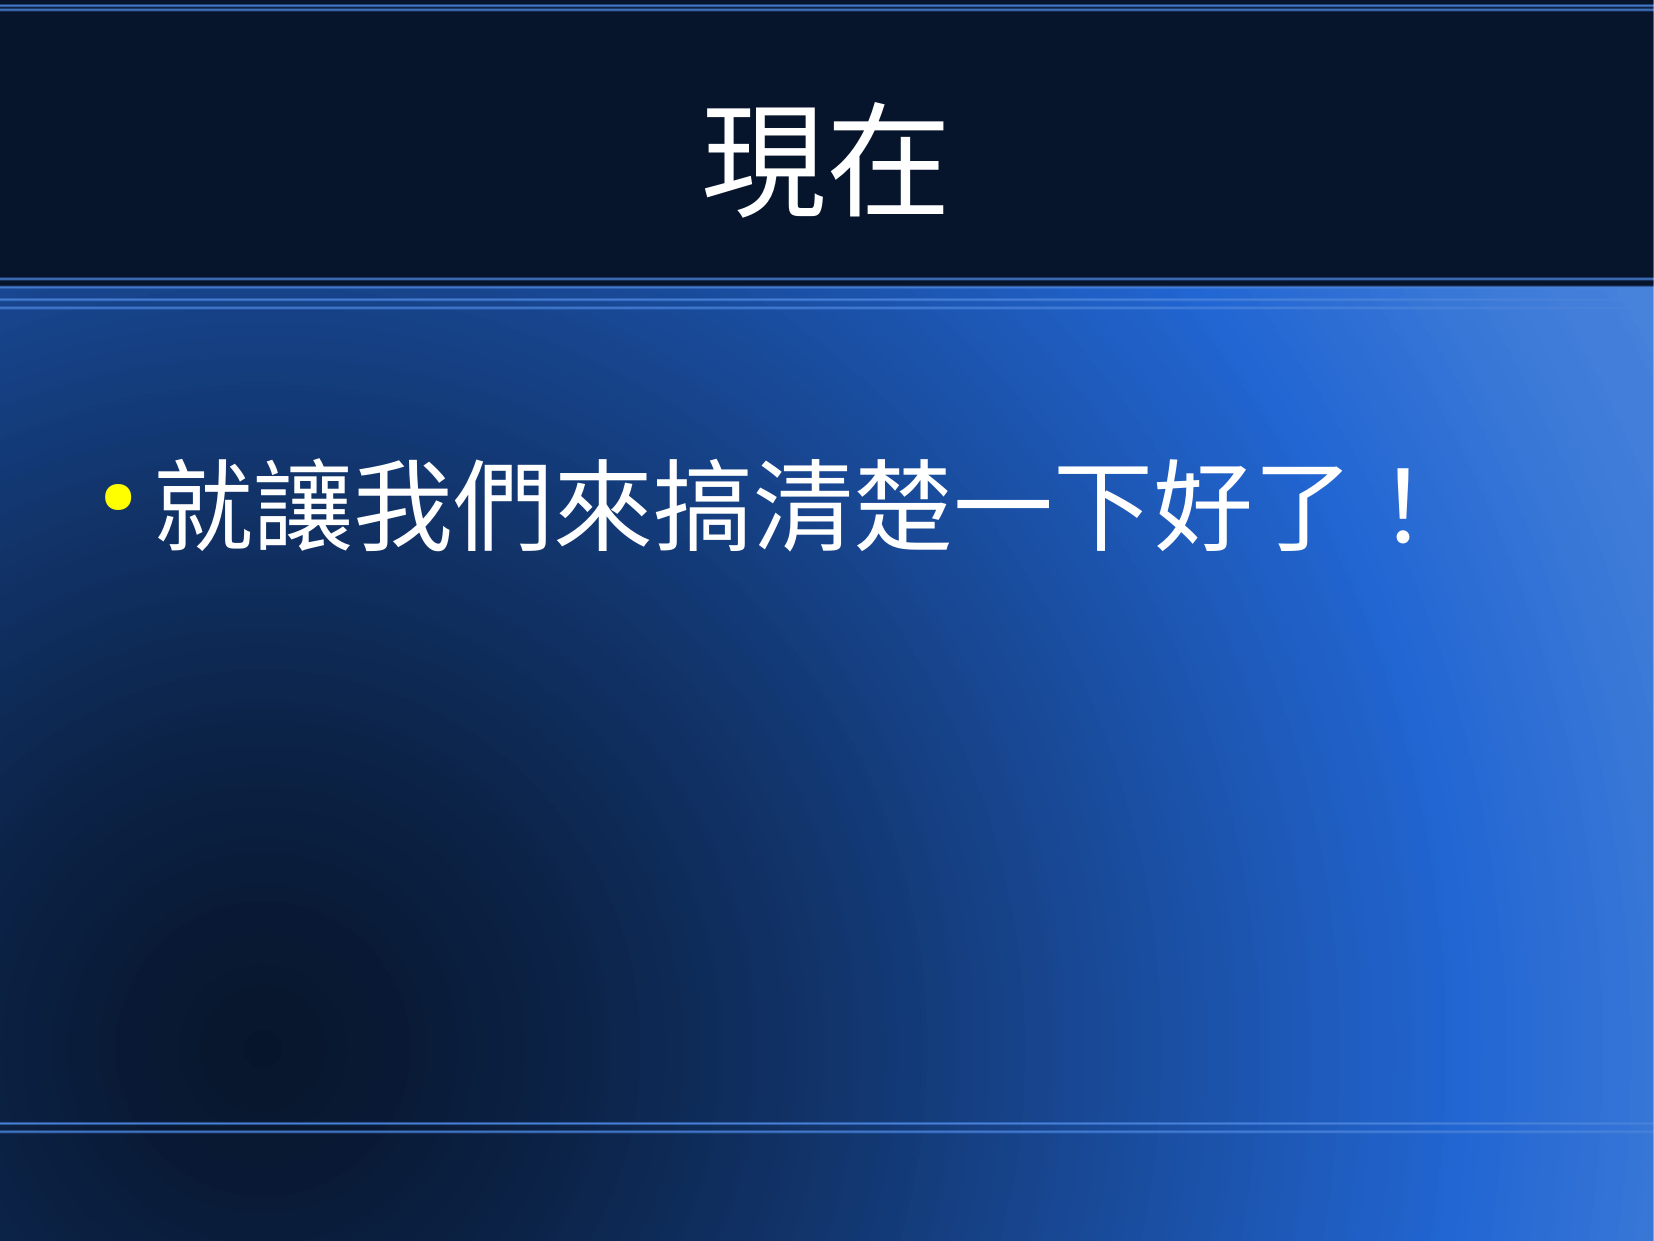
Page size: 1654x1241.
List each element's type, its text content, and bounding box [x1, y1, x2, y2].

picture [0, 0, 1654, 1241]
list 就讓我們來搞清楚一下好了！ [82, 355, 1571, 1241]
title 現在 [82, 49, 1571, 257]
